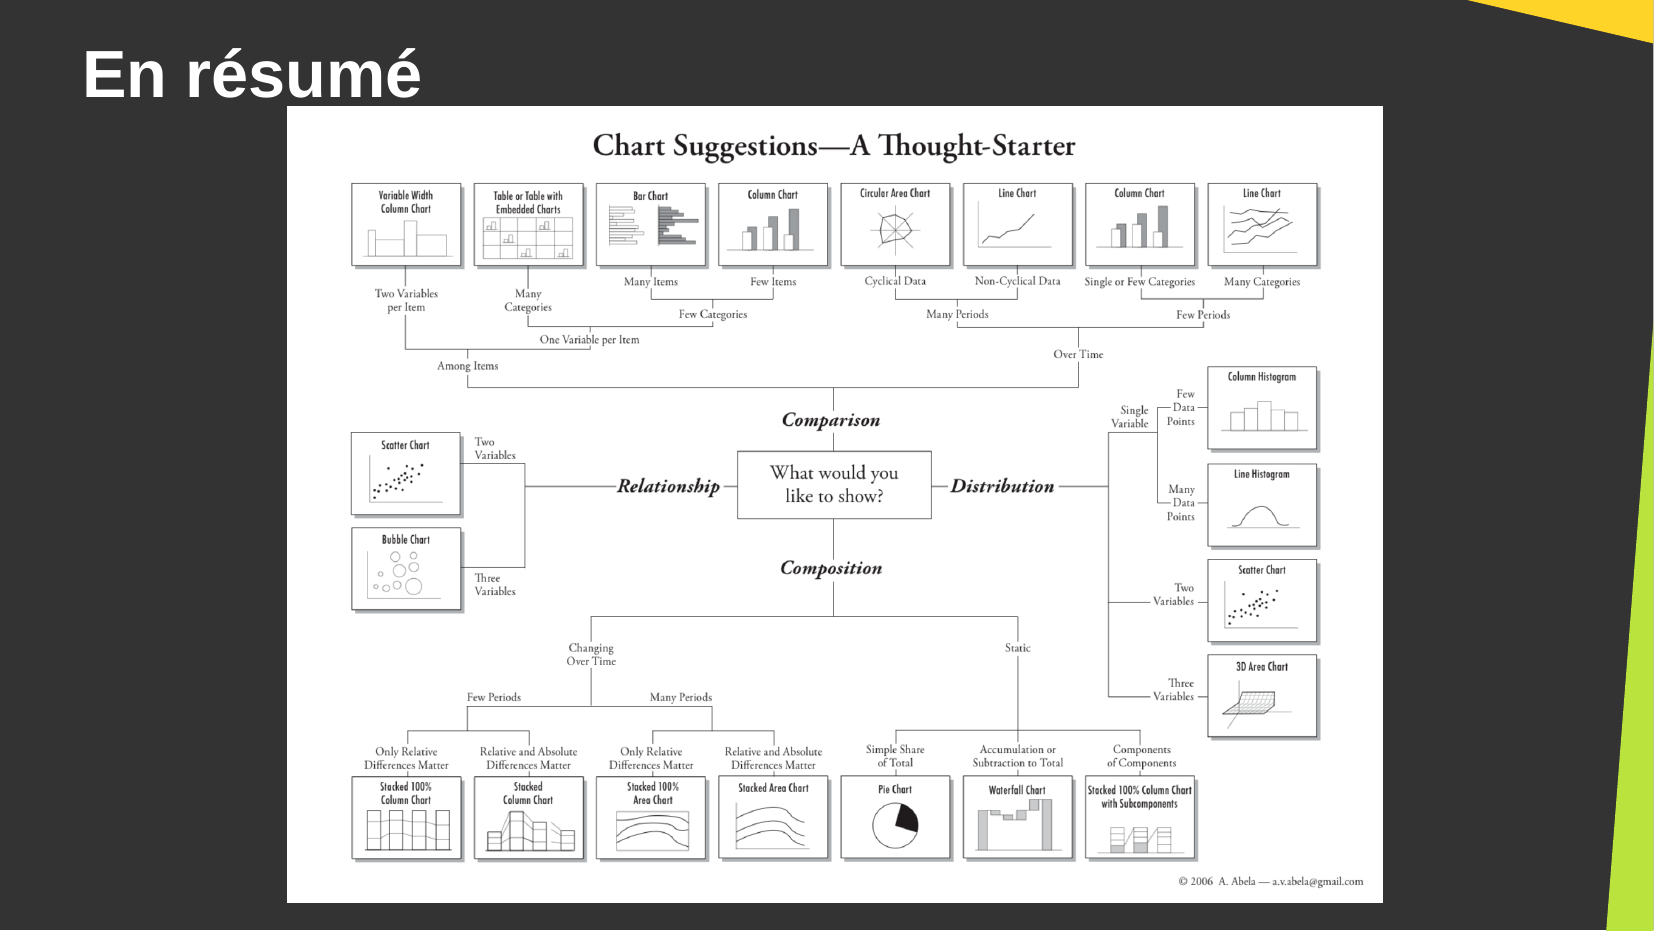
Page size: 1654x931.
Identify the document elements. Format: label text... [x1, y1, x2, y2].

picture [287, 106, 1383, 903]
text_box [1606, 314, 1654, 931]
title En résumé [82, 37, 1571, 115]
text_box [1467, 0, 1654, 44]
